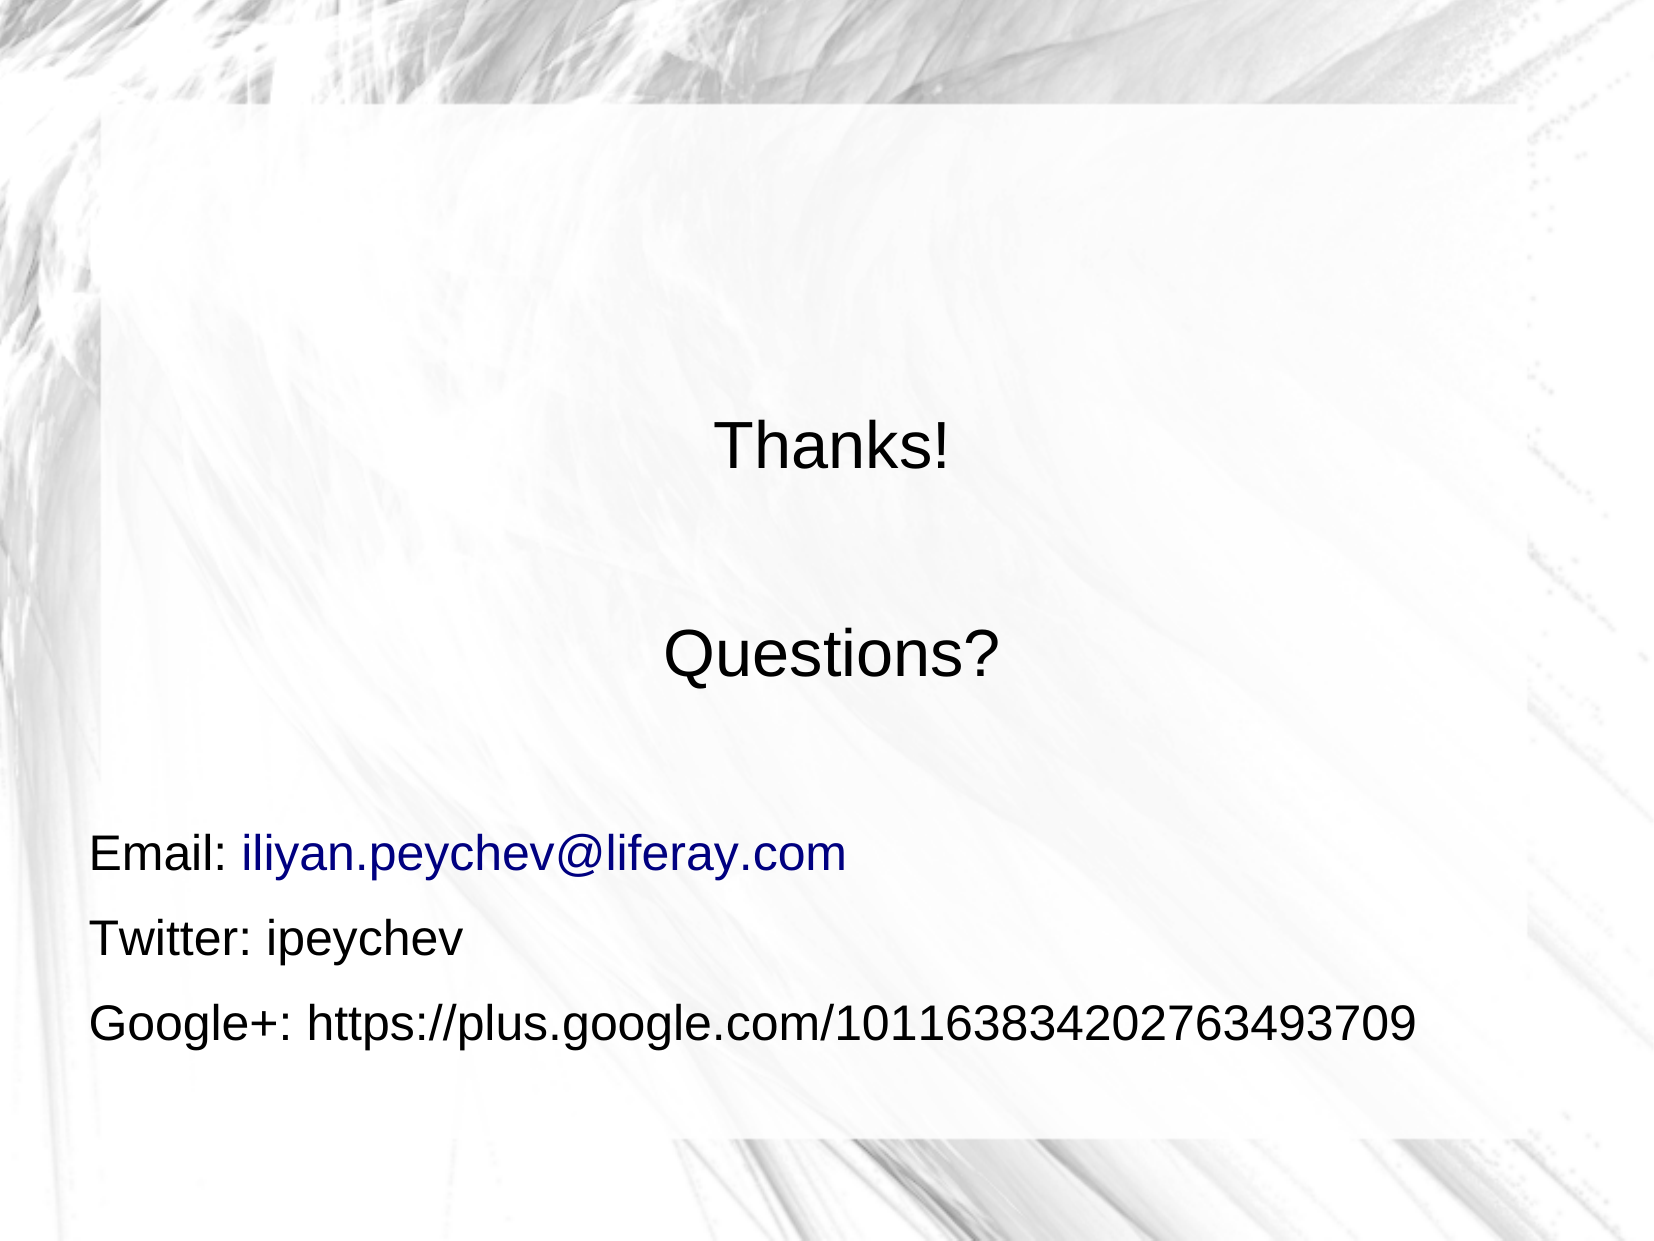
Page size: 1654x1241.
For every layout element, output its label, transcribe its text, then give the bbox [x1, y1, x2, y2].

list Thanks! Questions? Email: iliyan.peychev@liferay.com Twitter: ipeychev Google+: https://plus.google.com/101163834202763493709 [88, 303, 1577, 1123]
picture [0, 0, 1654, 1241]
